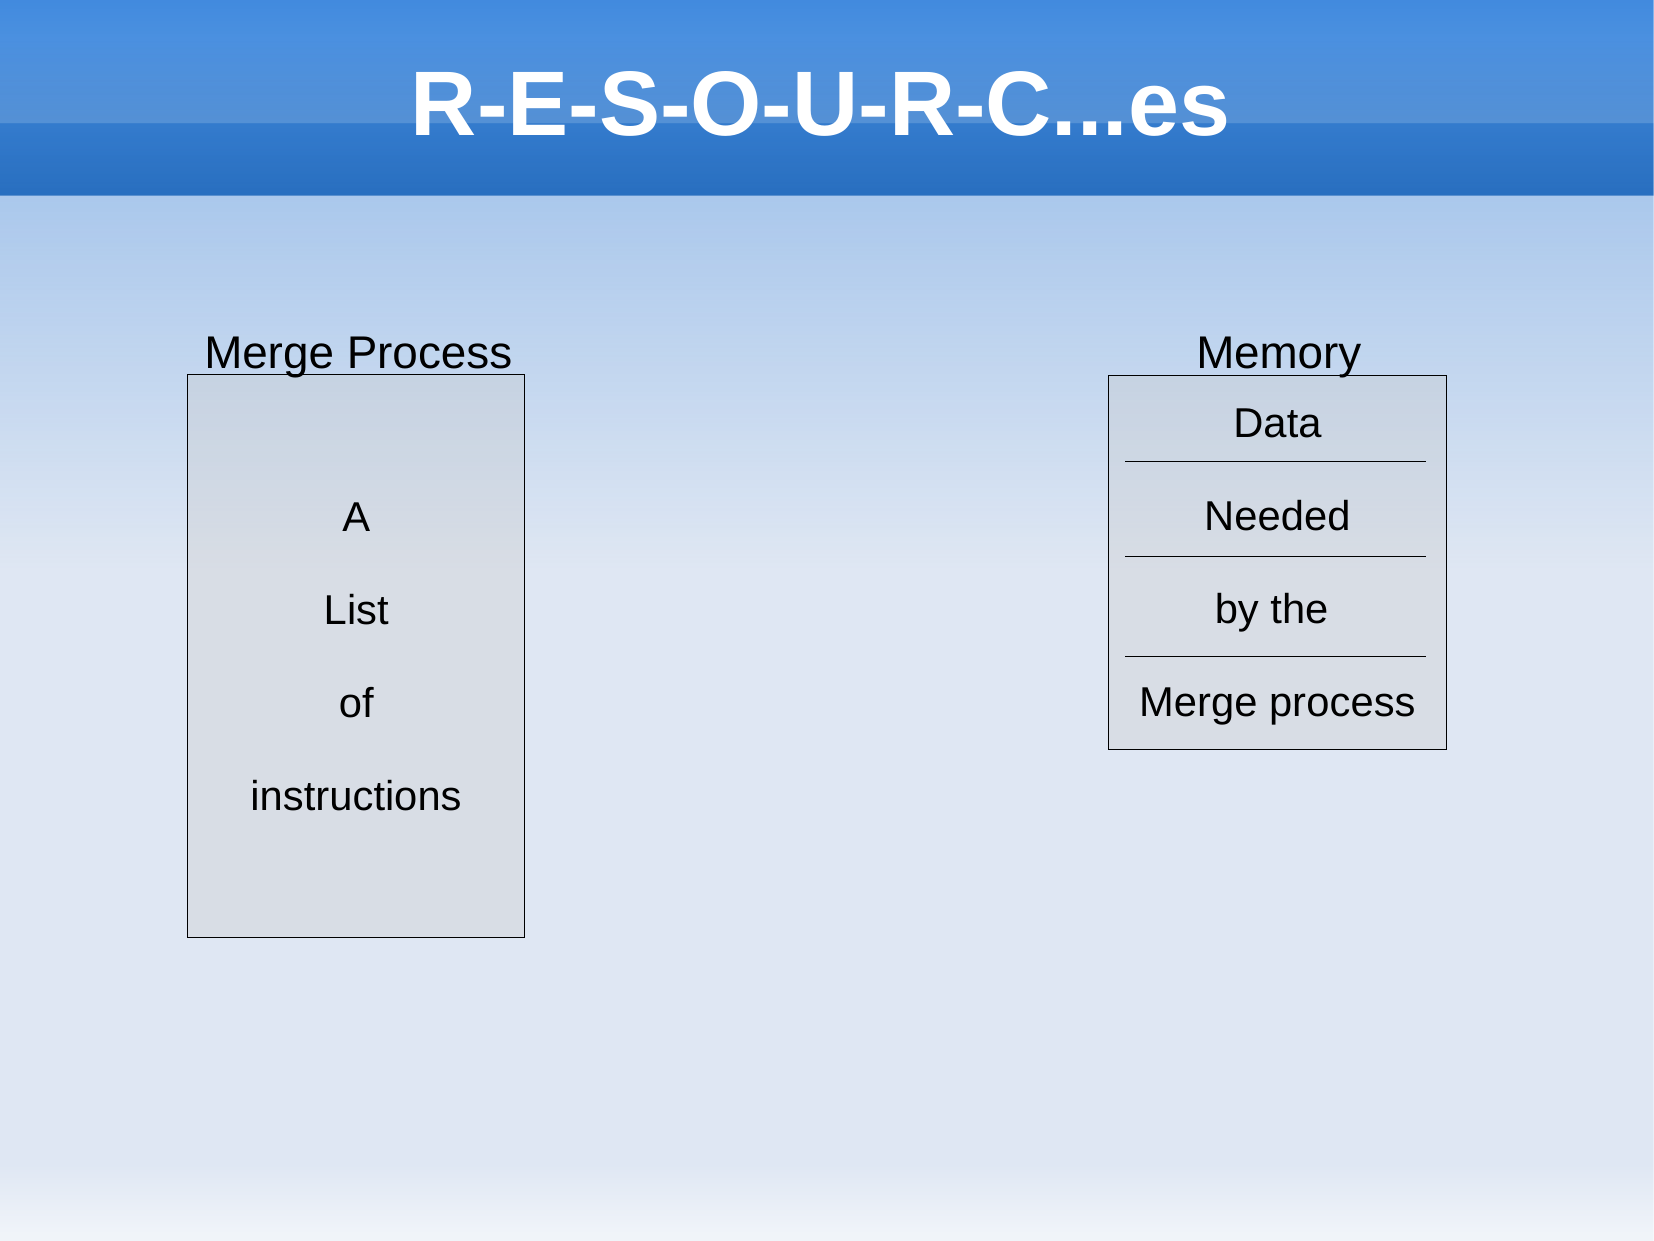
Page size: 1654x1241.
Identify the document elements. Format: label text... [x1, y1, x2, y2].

text_box Data Needed by the Merge process [1108, 375, 1447, 750]
text_box Memory [1181, 319, 1377, 386]
text_box A List of instructions [187, 374, 525, 938]
picture [0, 0, 1654, 1241]
text_box Merge Process [189, 319, 528, 386]
title R-E-S-O-U-R-C...es [76, 7, 1565, 200]
